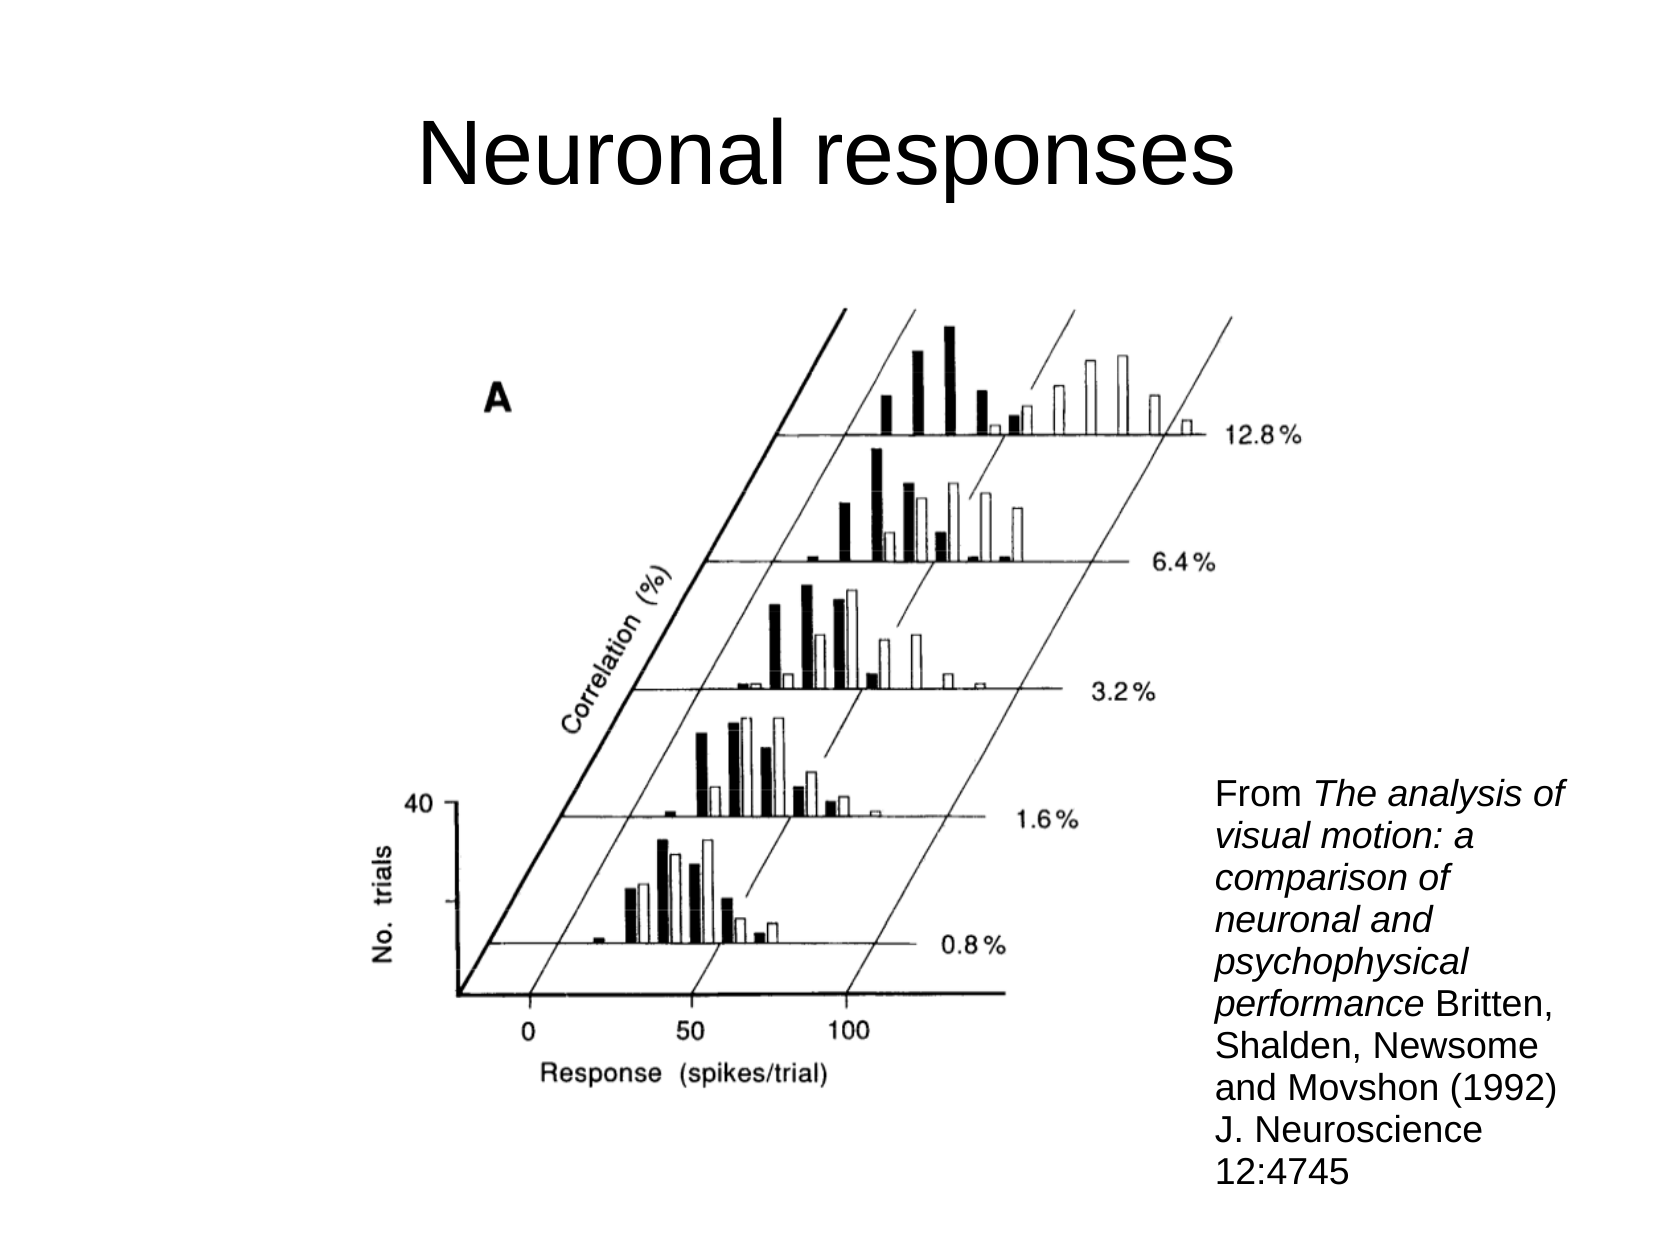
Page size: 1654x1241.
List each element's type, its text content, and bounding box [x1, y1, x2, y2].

picture [311, 290, 1342, 1109]
text_box From The analysis of visual motion: a comparison of neuronal and psychophysical performance Britten, Shalden, Newsome and Movshon (1992) J. Neuroscience 12:4745 [1200, 765, 1606, 1200]
title Neuronal responses [82, 49, 1571, 257]
